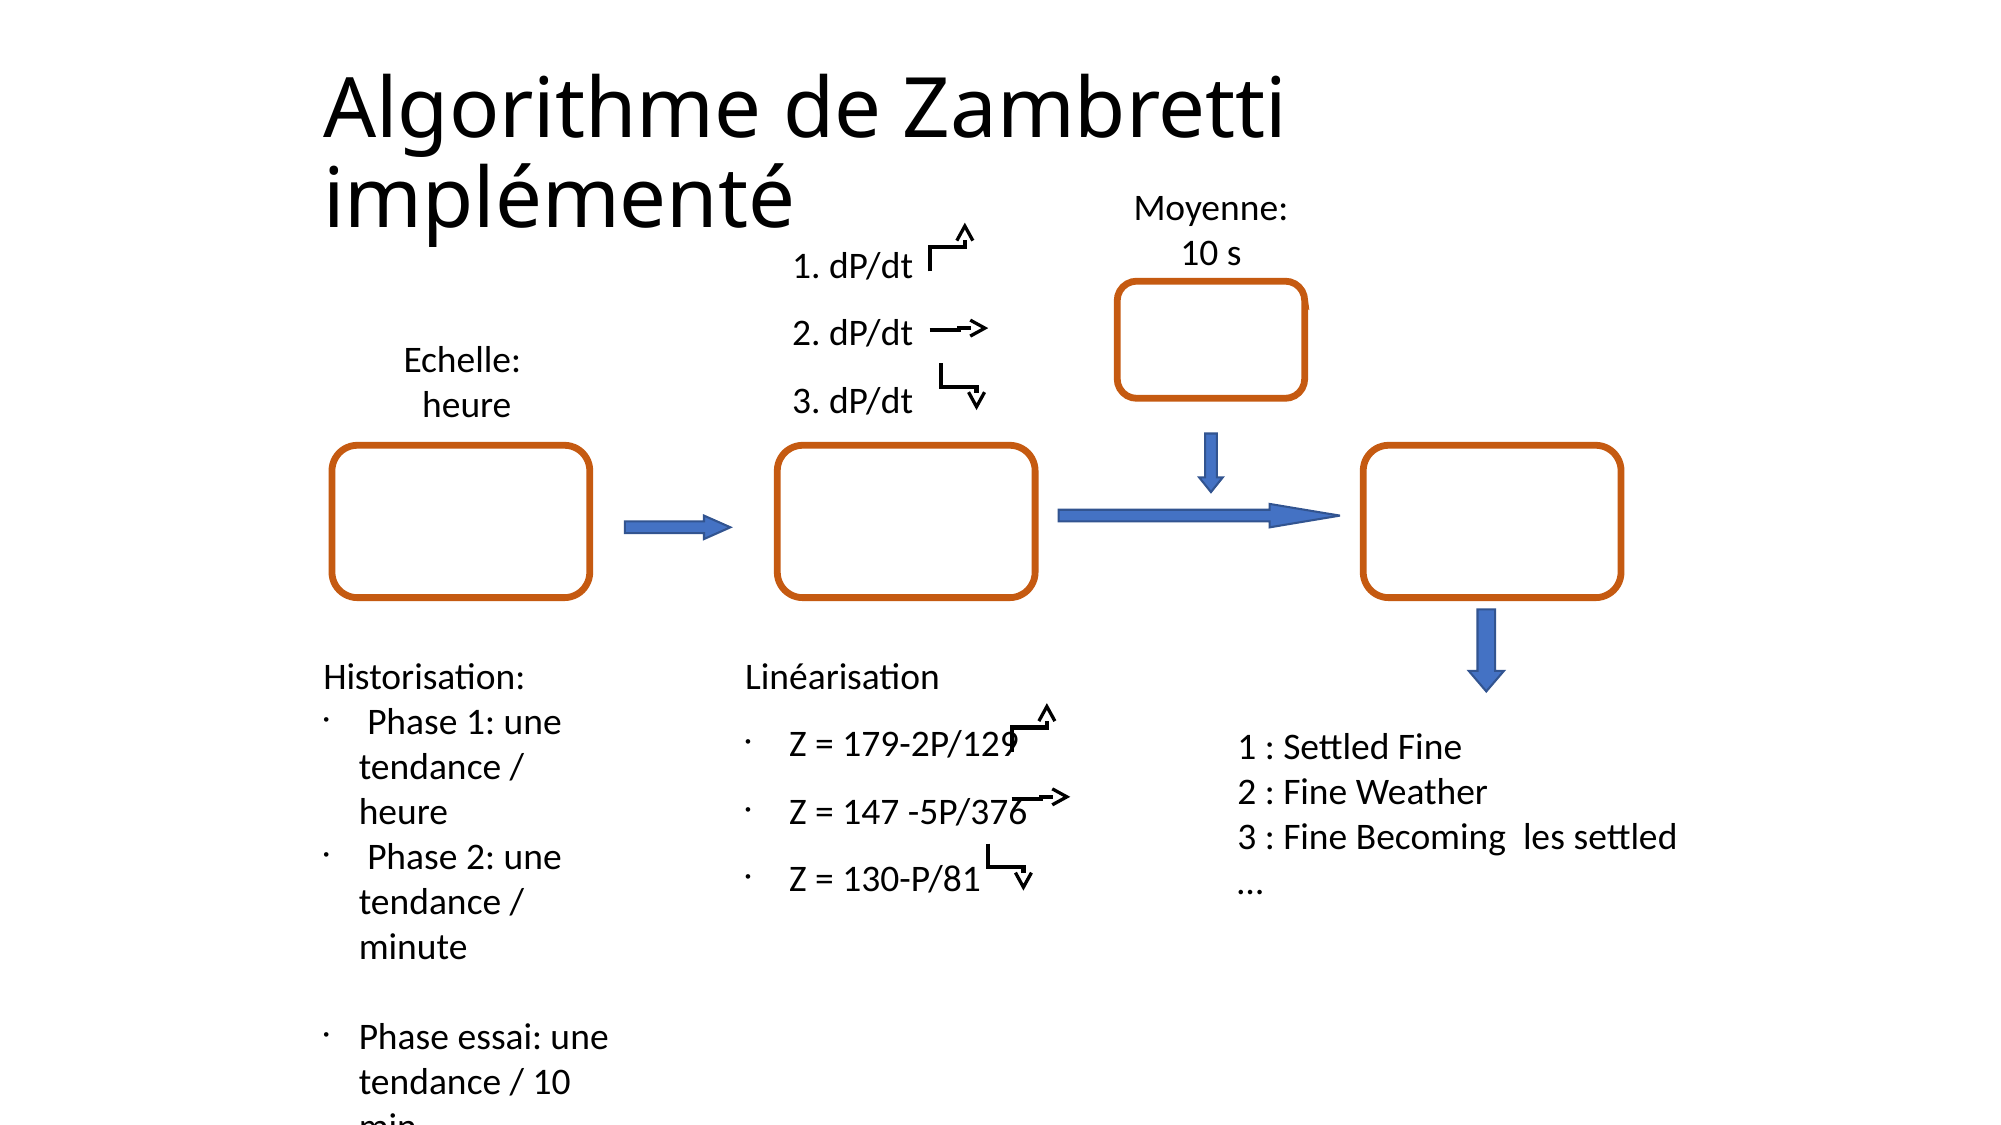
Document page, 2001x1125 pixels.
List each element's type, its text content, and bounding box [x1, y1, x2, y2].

text_box dP/dt [331, 445, 590, 598]
title Algorithme de Zambretti implémenté [308, 58, 1659, 163]
text_box Linéarisation Z = 179-2P/129 Z = 147 -5P/376 Z = 130-P/81 [730, 644, 1164, 1042]
text_box Echelle: heure [378, 327, 555, 433]
text_box 1. dP/dt 2. dP/dt 3. dP/dt [777, 210, 1024, 429]
text_box Moyenne: 10 s [1093, 175, 1329, 281]
text_box [1199, 433, 1223, 493]
text_box P (Pa) [1117, 281, 1305, 399]
text_box 1 : Settled Fine 2 : Fine Weather 3 : Fine Becoming les settled … [1222, 714, 1715, 955]
text_box [1058, 503, 1340, 528]
text_box Nombre Zambretti [1363, 445, 1622, 598]
text_box [624, 515, 731, 540]
text_box Choix Equation [777, 445, 1036, 598]
text_box Historisation: Phase 1: une tendance / heure Phase 2: une tendance / minute Phase essai: une tendance / 10 min [308, 644, 637, 1125]
text_box [1468, 609, 1504, 692]
